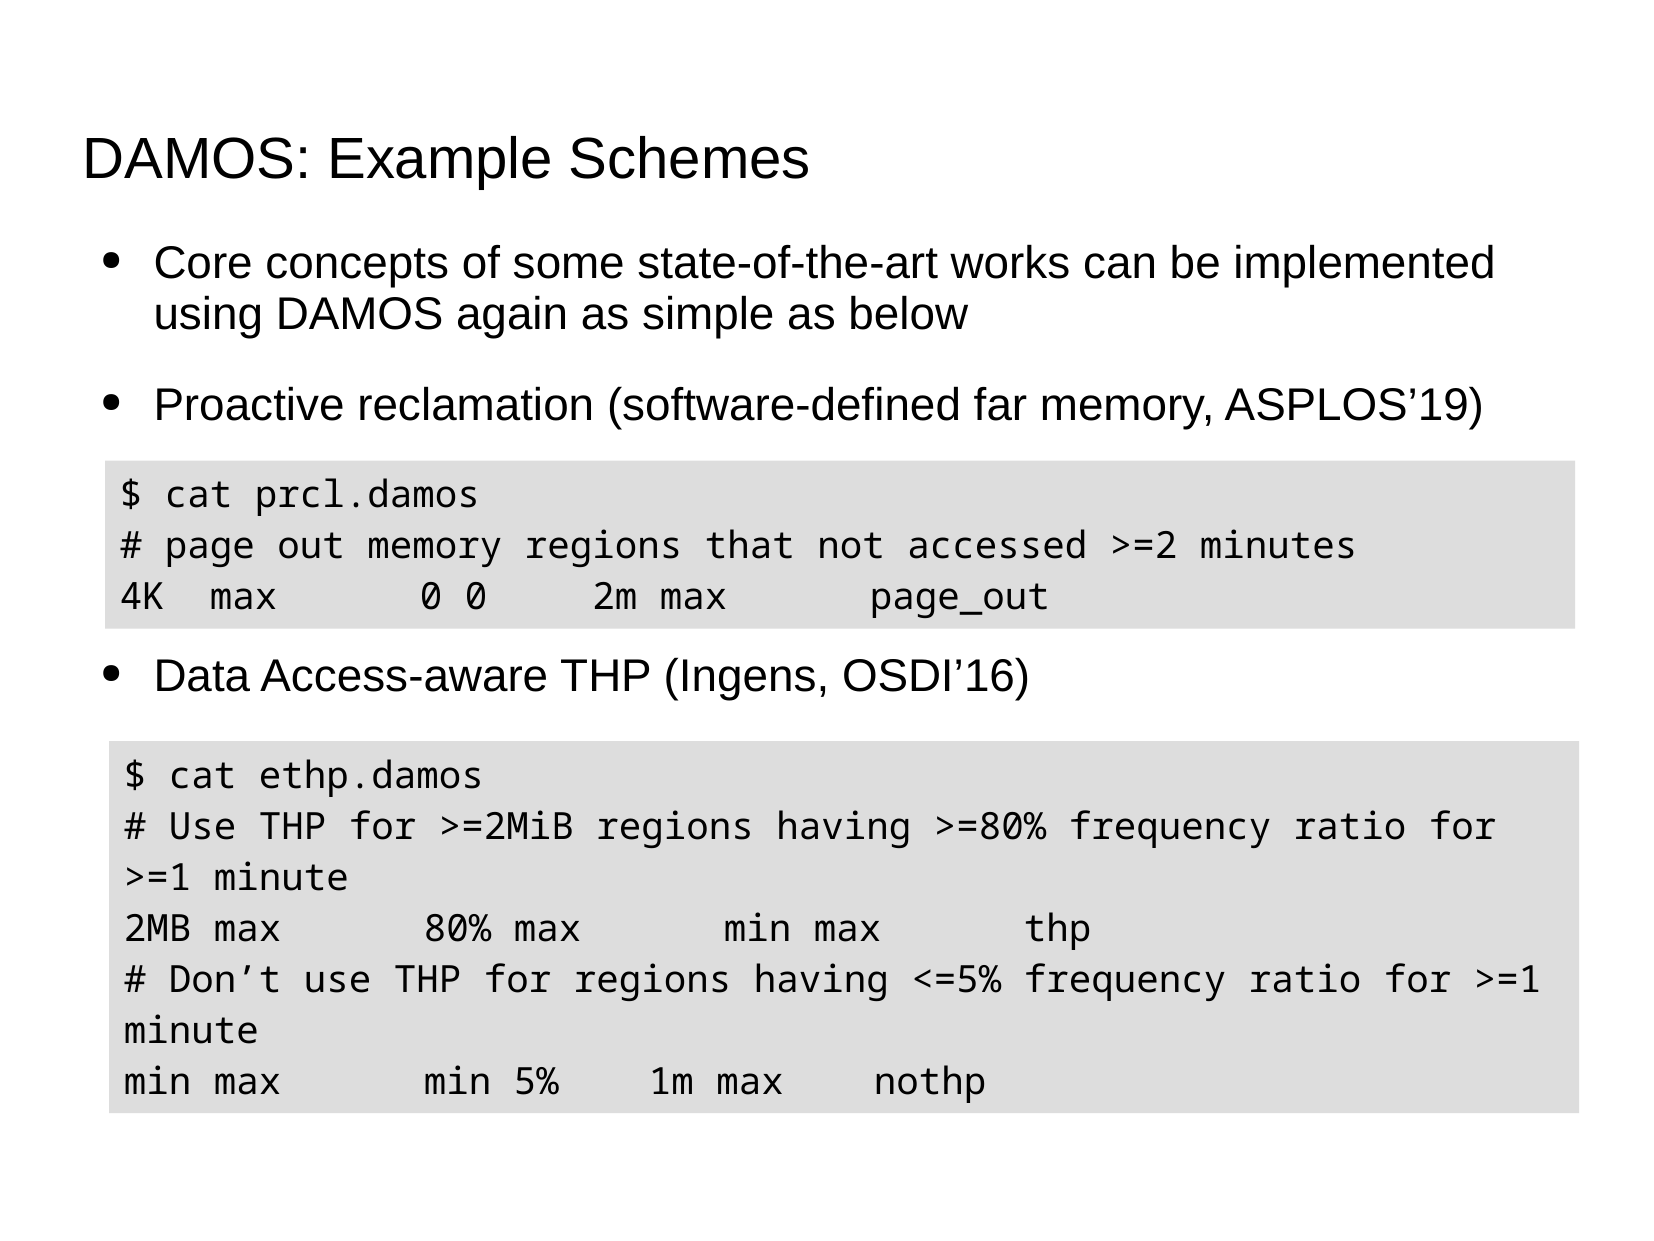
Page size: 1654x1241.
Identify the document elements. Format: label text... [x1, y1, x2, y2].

title DAMOS: Example Schemes [82, 108, 1571, 210]
text_box $ cat prcl.damos # page out memory regions that not accessed >=2 minutes 4K max 0 0 2m max page_out [105, 460, 1576, 601]
list Core concepts of some state-of-the-art works can be implemented using DAMOS again as simple as below Proactive reclamation (software-defined far memory, ASPLOS’19) Data Access-aware THP (Ingens, OSDI’16) [82, 236, 1571, 1111]
text_box $ cat ethp.damos # Use THP for >=2MiB regions having >=80% frequency ratio for >=1 minute 2MB max 80% max min max thp # Don’t use THP for regions having <=5% frequency ratio for >=1 minute min max min 5% 1m max nothp [109, 741, 1580, 961]
